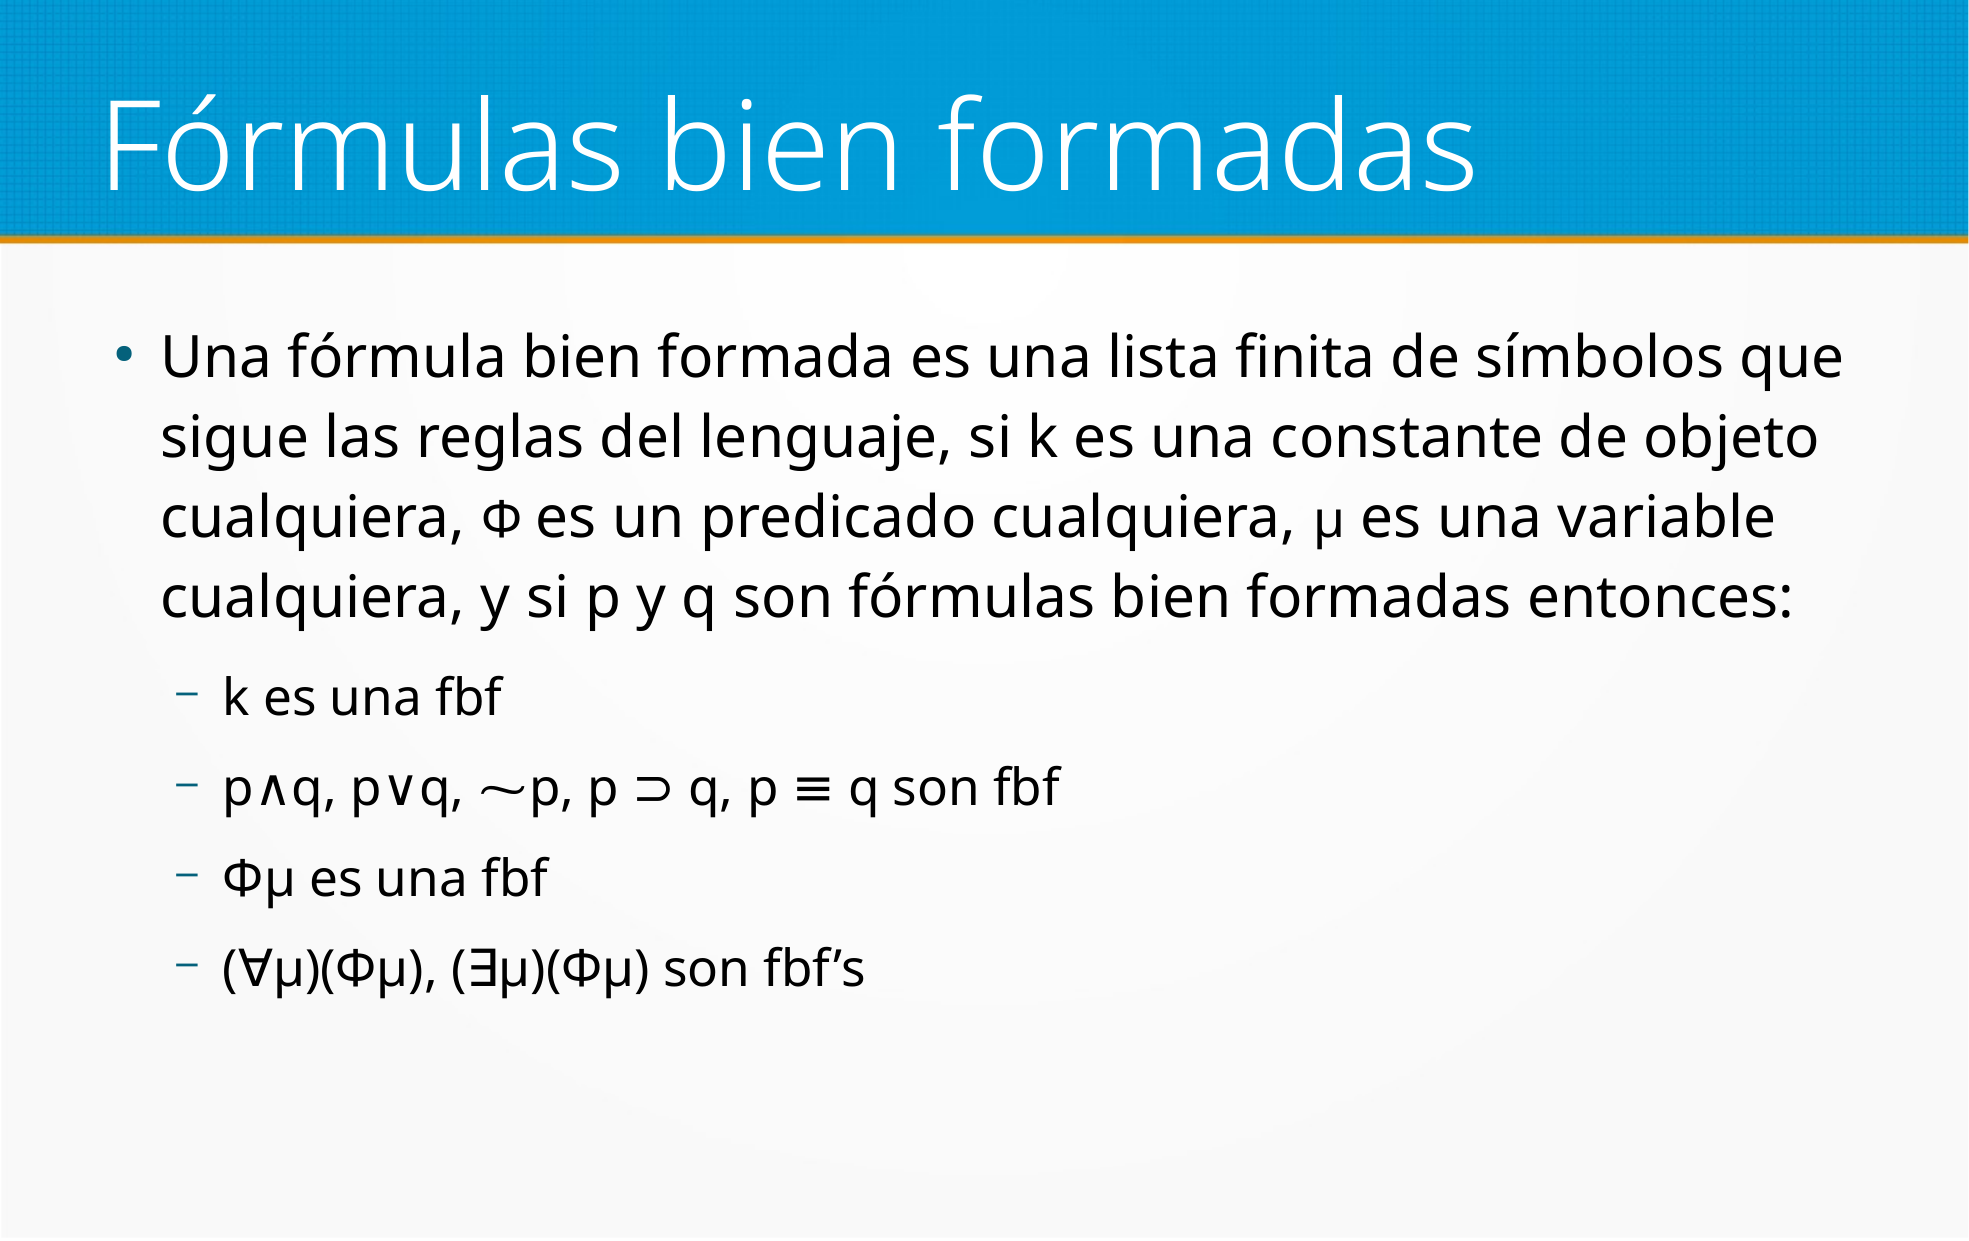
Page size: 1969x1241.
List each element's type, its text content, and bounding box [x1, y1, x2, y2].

title Fórmulas bien formadas [98, 19, 1870, 227]
list Una fórmula bien formada es una lista finita de símbolos que sigue las reglas del lenguaje, si k es una constante de objeto cualquiera, Φ es un predicado cualquiera, μ es una variable cualquiera, y si p y q son fórmulas bien formadas entonces: k es una fbf p∧q, p∨q, ⁓p, p ⊃ q, p ≡ q son fbf Φμ es una fbf (∀μ)(Φμ), (∃μ)(Φμ) son fbf’s [98, 315, 1861, 1081]
picture [0, 233, 1969, 1241]
